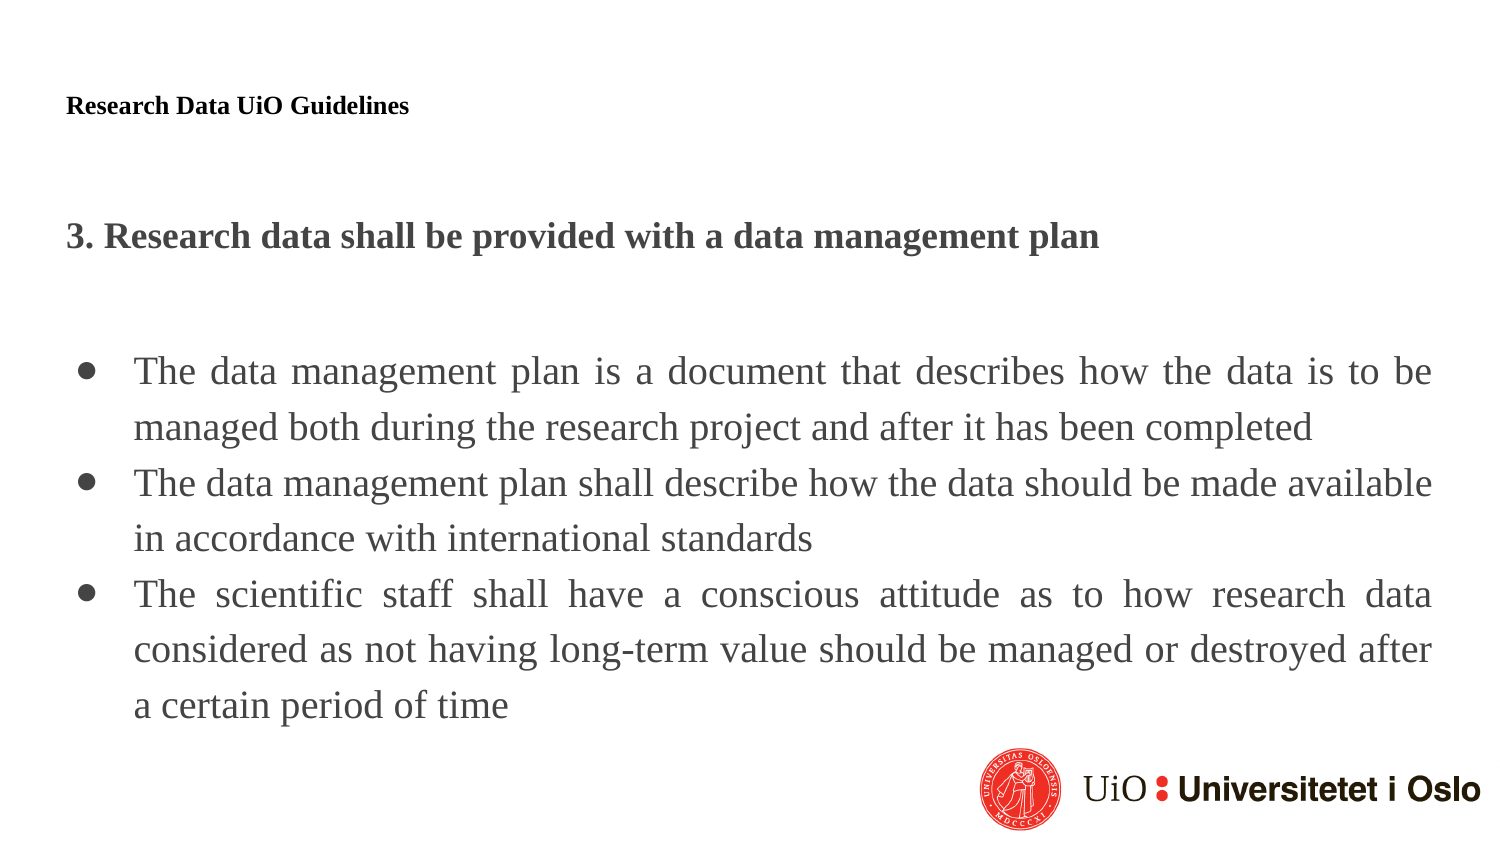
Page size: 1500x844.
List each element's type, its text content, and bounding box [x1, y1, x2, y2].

title Research Data UiO Guidelines [51, 72, 1449, 167]
picture [970, 742, 1500, 837]
list 3. Research data shall be provided with a data management plan The data management plan is a document that describes how the data is to be managed both during the research project and after it has been completed The data management plan shall describe how the data should be made available in accordance with international standards The scientific staff shall have a conscious attitude as to how research data considered as not having long-term value should be managed or destroyed after a certain period of time [51, 189, 1449, 750]
